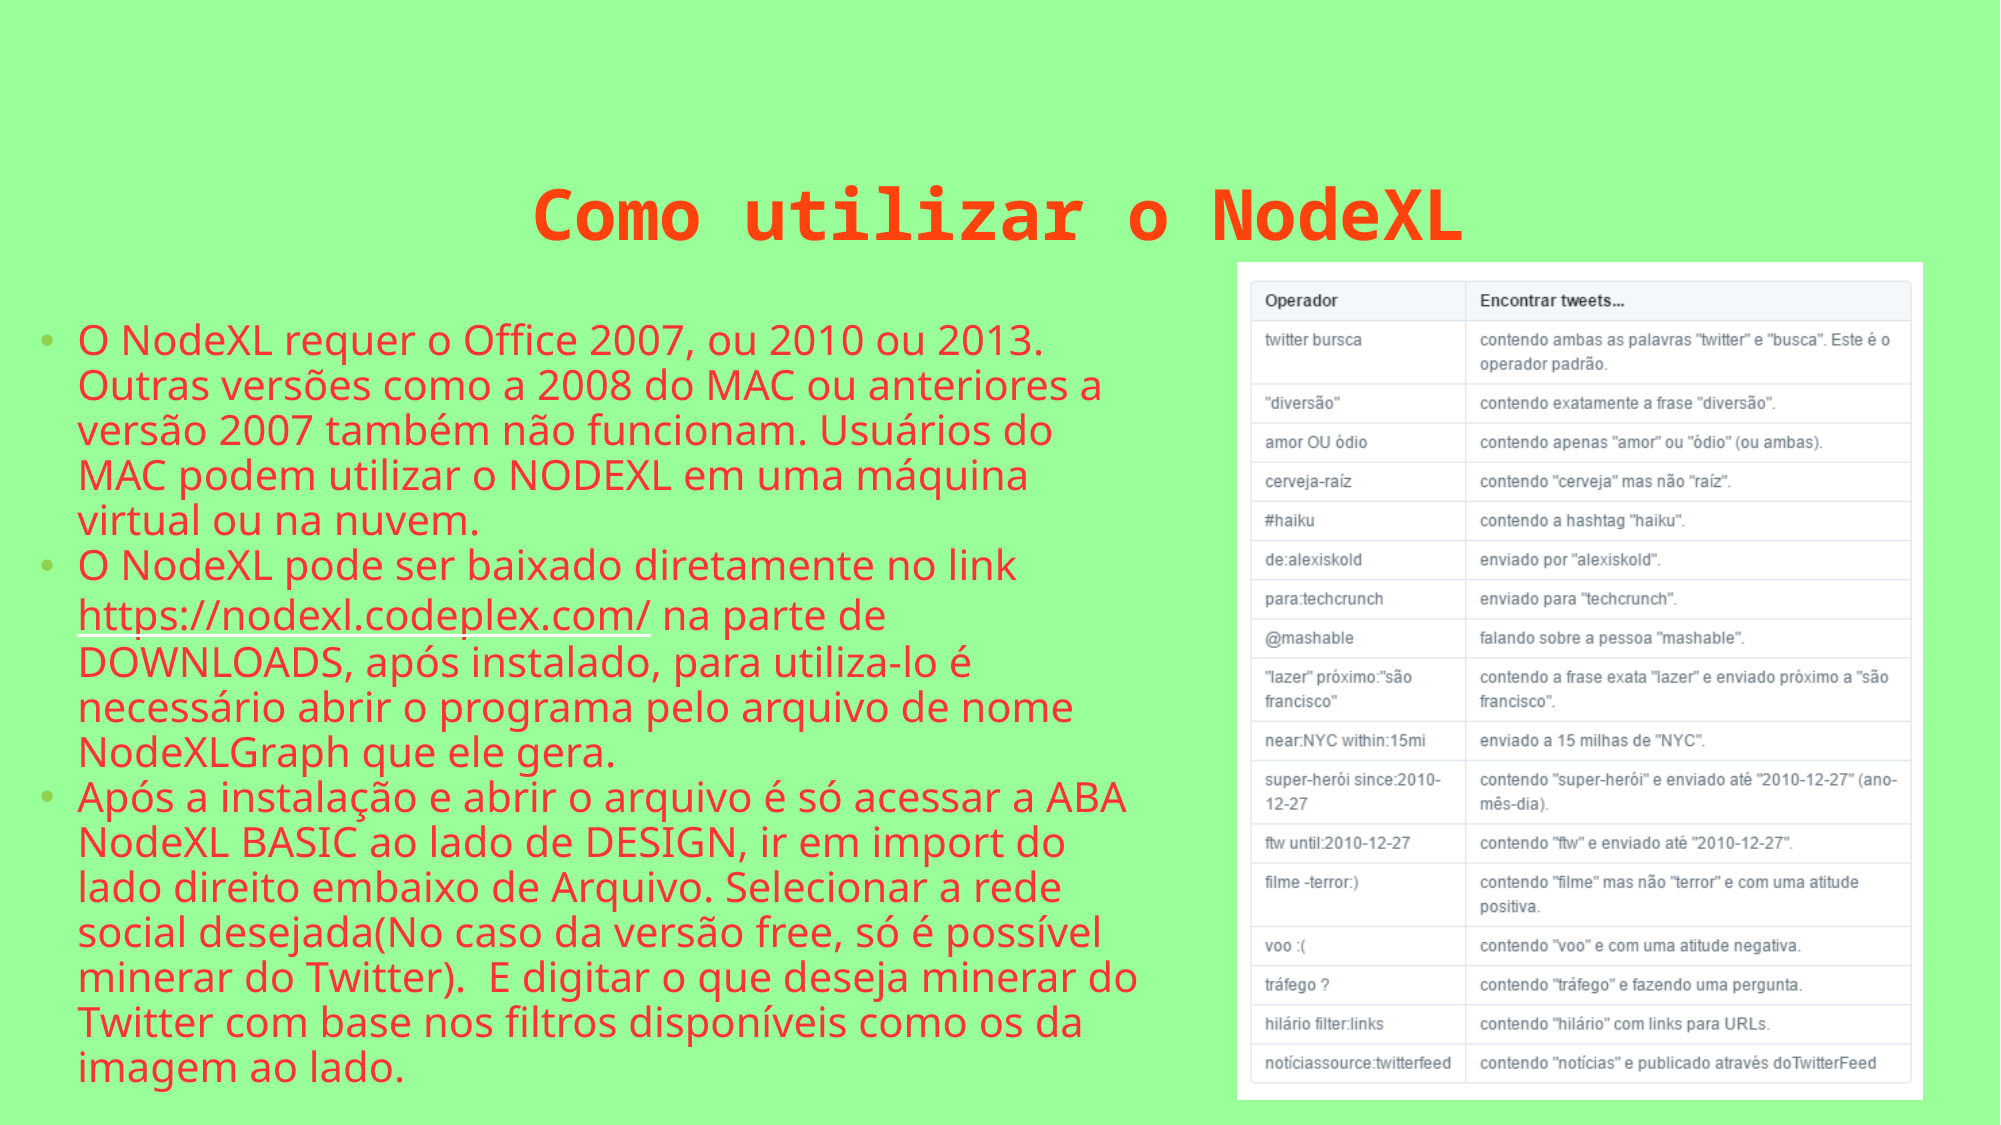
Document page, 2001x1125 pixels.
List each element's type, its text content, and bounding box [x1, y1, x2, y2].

text_box O NodeXL requer o Office 2007, ou 2010 ou 2013. Outras versões como a 2008 do MAC ou anteriores a versão 2007 também não funcionam. Usuários do MAC podem utilizar o NODEXL em uma máquina virtual ou na nuvem. O NodeXL pode ser baixado diretamente no link https://nodexl.codeplex.com/ na parte de DOWNLOADS, após instalado, para utiliza-lo é necessário abrir o programa pelo arquivo de nome NodeXLGraph que ele gera. Após a instalação e abrir o arquivo é só acessar a ABA NodeXL BASIC ao lado de DESIGN, ir em import do lado direito embaixo de Arquivo. Selecionar a rede social desejada(No caso da versão free, só é possível minerar do Twitter). E digitar o que deseja minerar do Twitter com base nos filtros disponíveis como os da imagem ao lado. [24, 312, 1163, 1125]
picture [1237, 262, 1923, 1100]
text_box Como utilizar o NodeXL [249, 74, 1750, 263]
